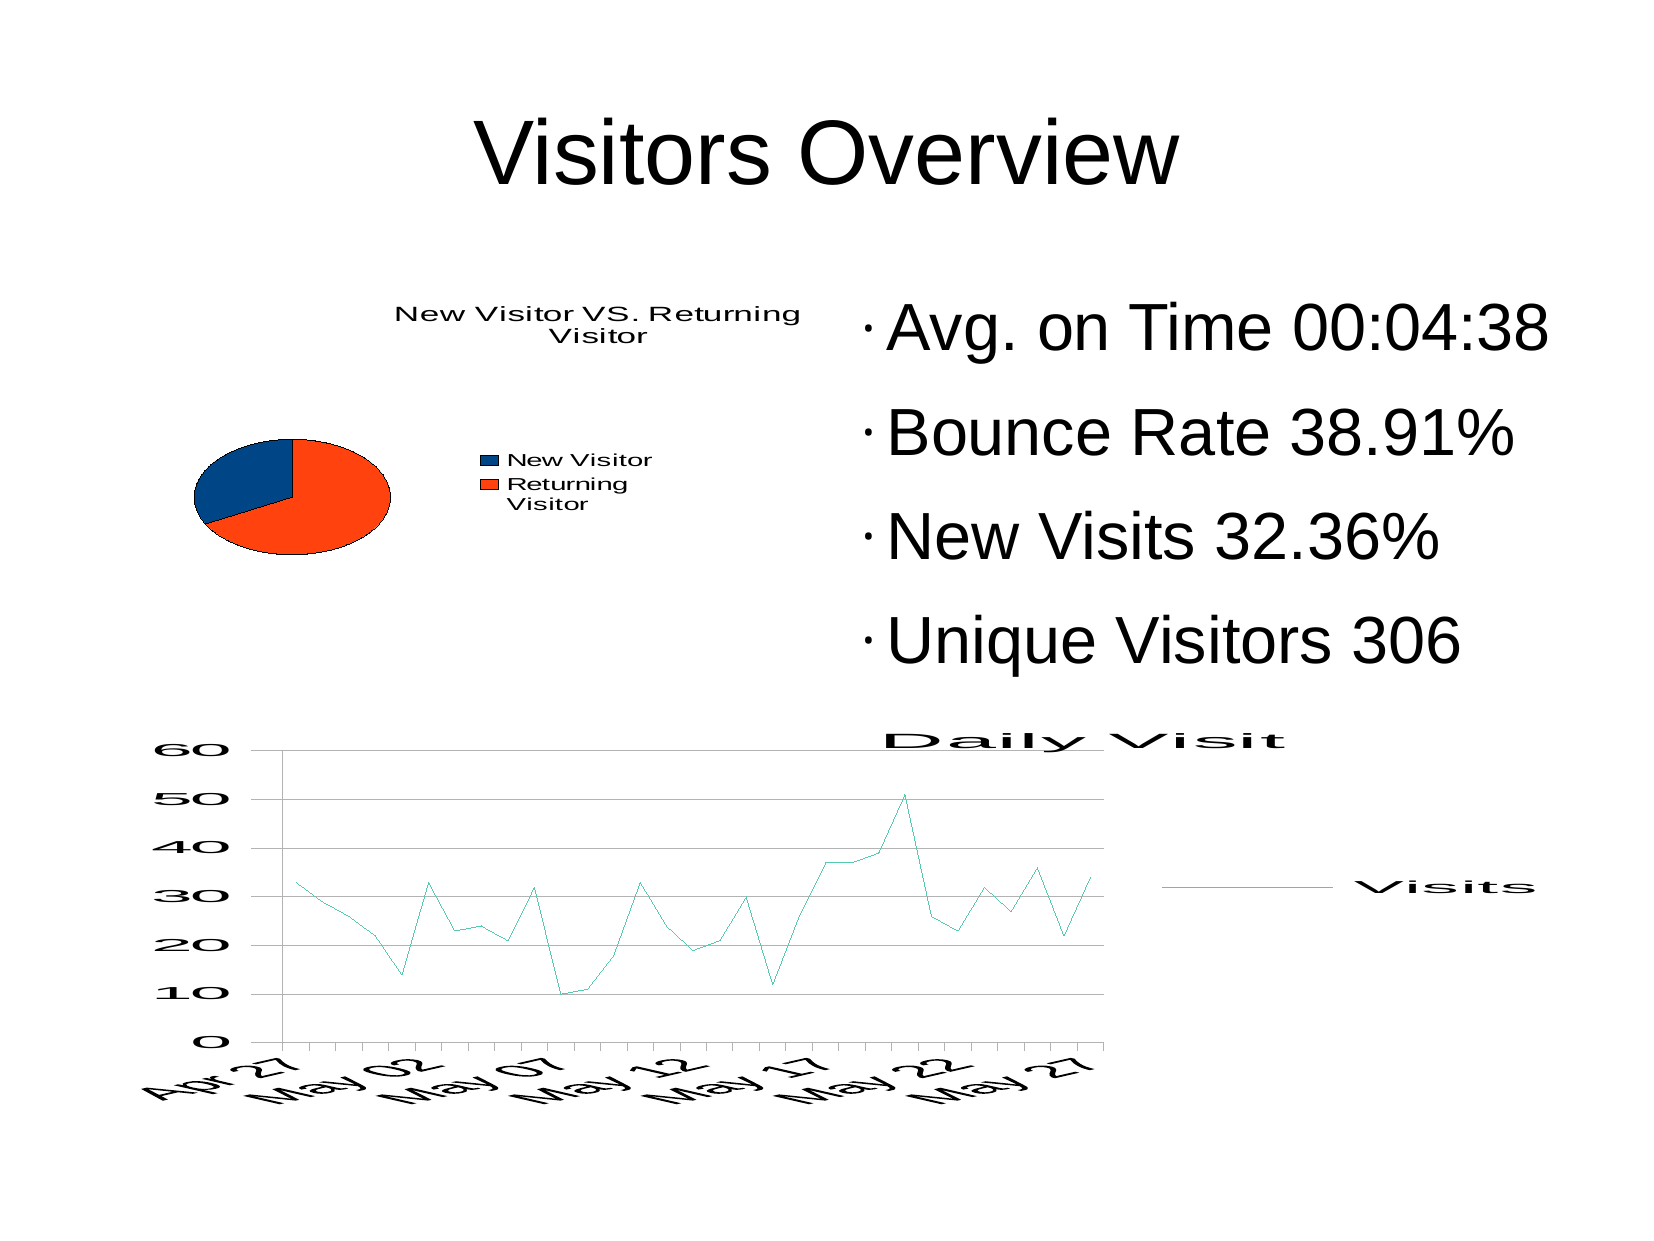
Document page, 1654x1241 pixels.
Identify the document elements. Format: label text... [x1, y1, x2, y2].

chart [82, 290, 809, 681]
title Visitors Overview [82, 49, 1571, 257]
chart [82, 717, 1571, 1109]
list Avg. on Time 00:04:38 Bounce Rate 38.91% New Visits 32.36% Unique Visitors 306 [845, 290, 1572, 681]
